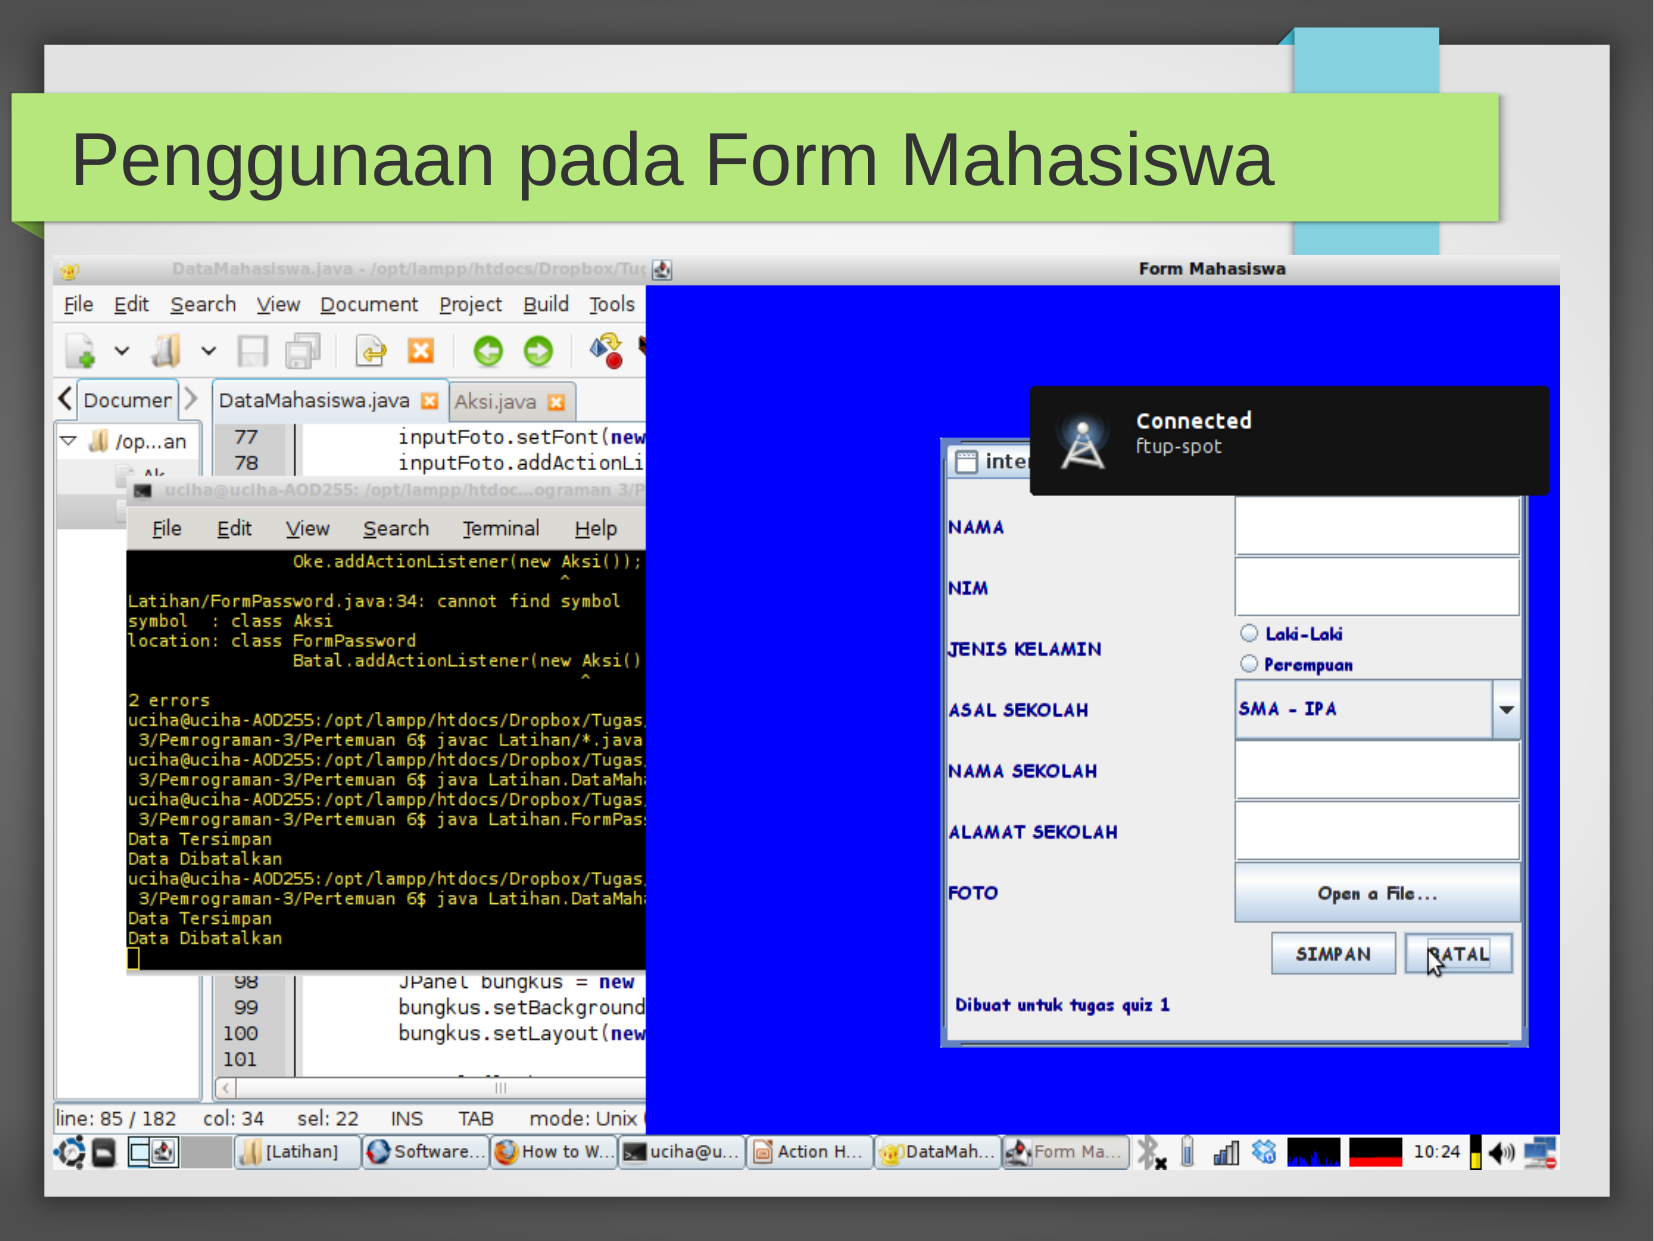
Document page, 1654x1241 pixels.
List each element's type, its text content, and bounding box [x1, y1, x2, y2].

picture [0, 0, 1654, 1241]
title Penggunaan pada Form Mahasiswa [70, 106, 1501, 213]
